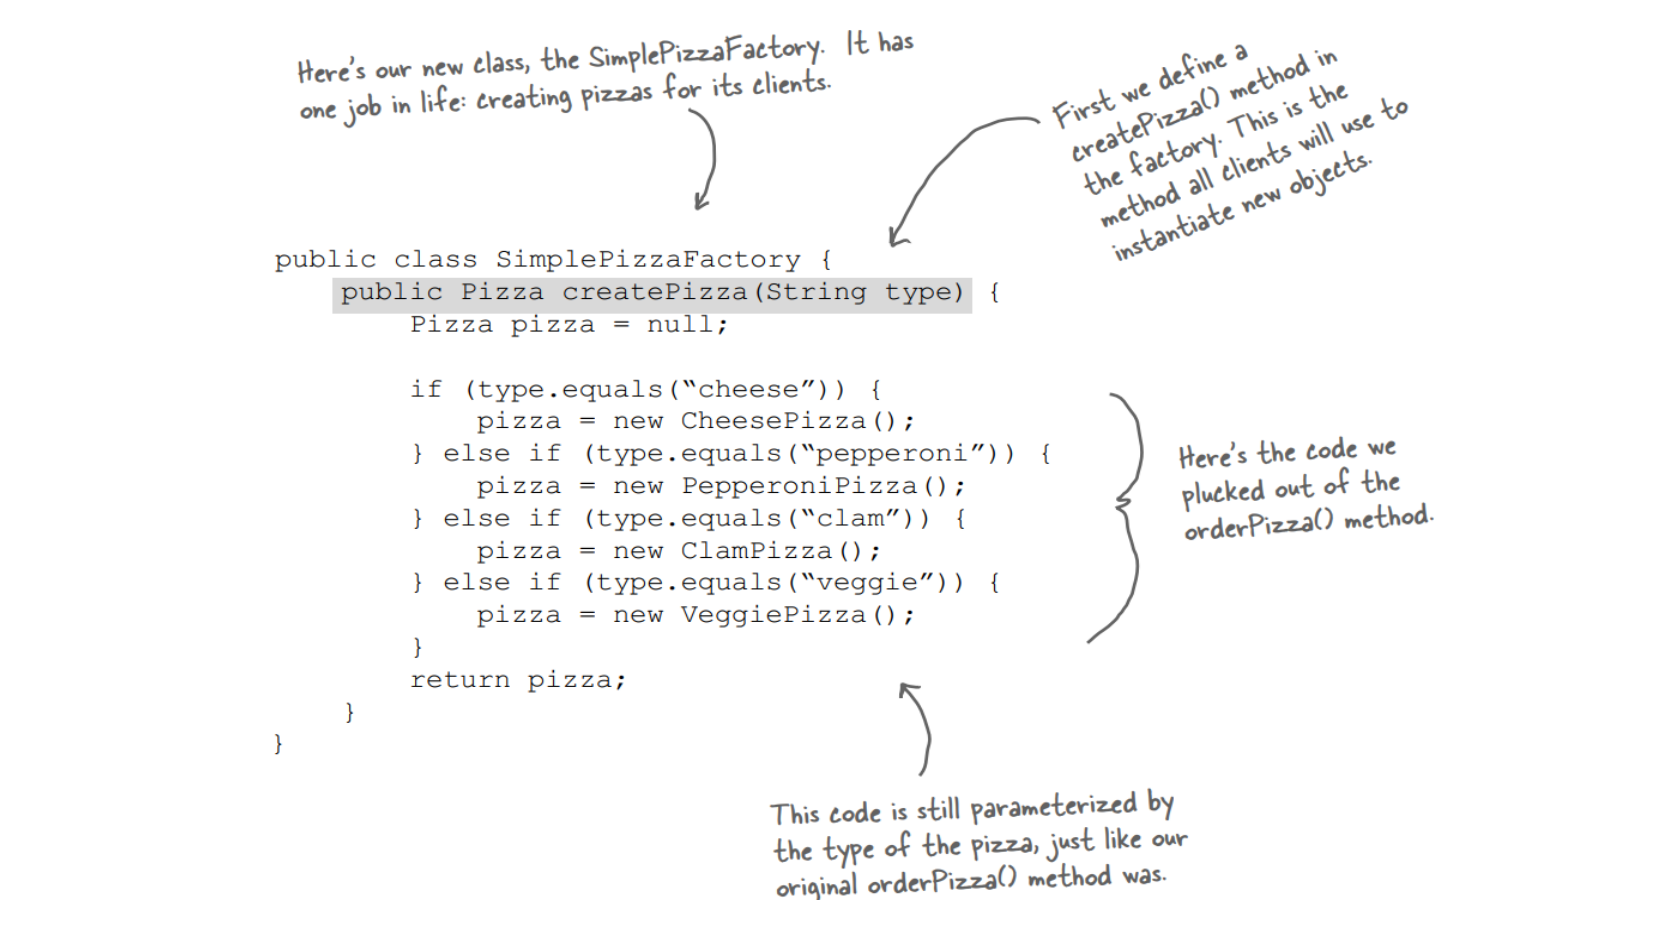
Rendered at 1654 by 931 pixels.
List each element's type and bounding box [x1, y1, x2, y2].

picture [263, 29, 1441, 901]
